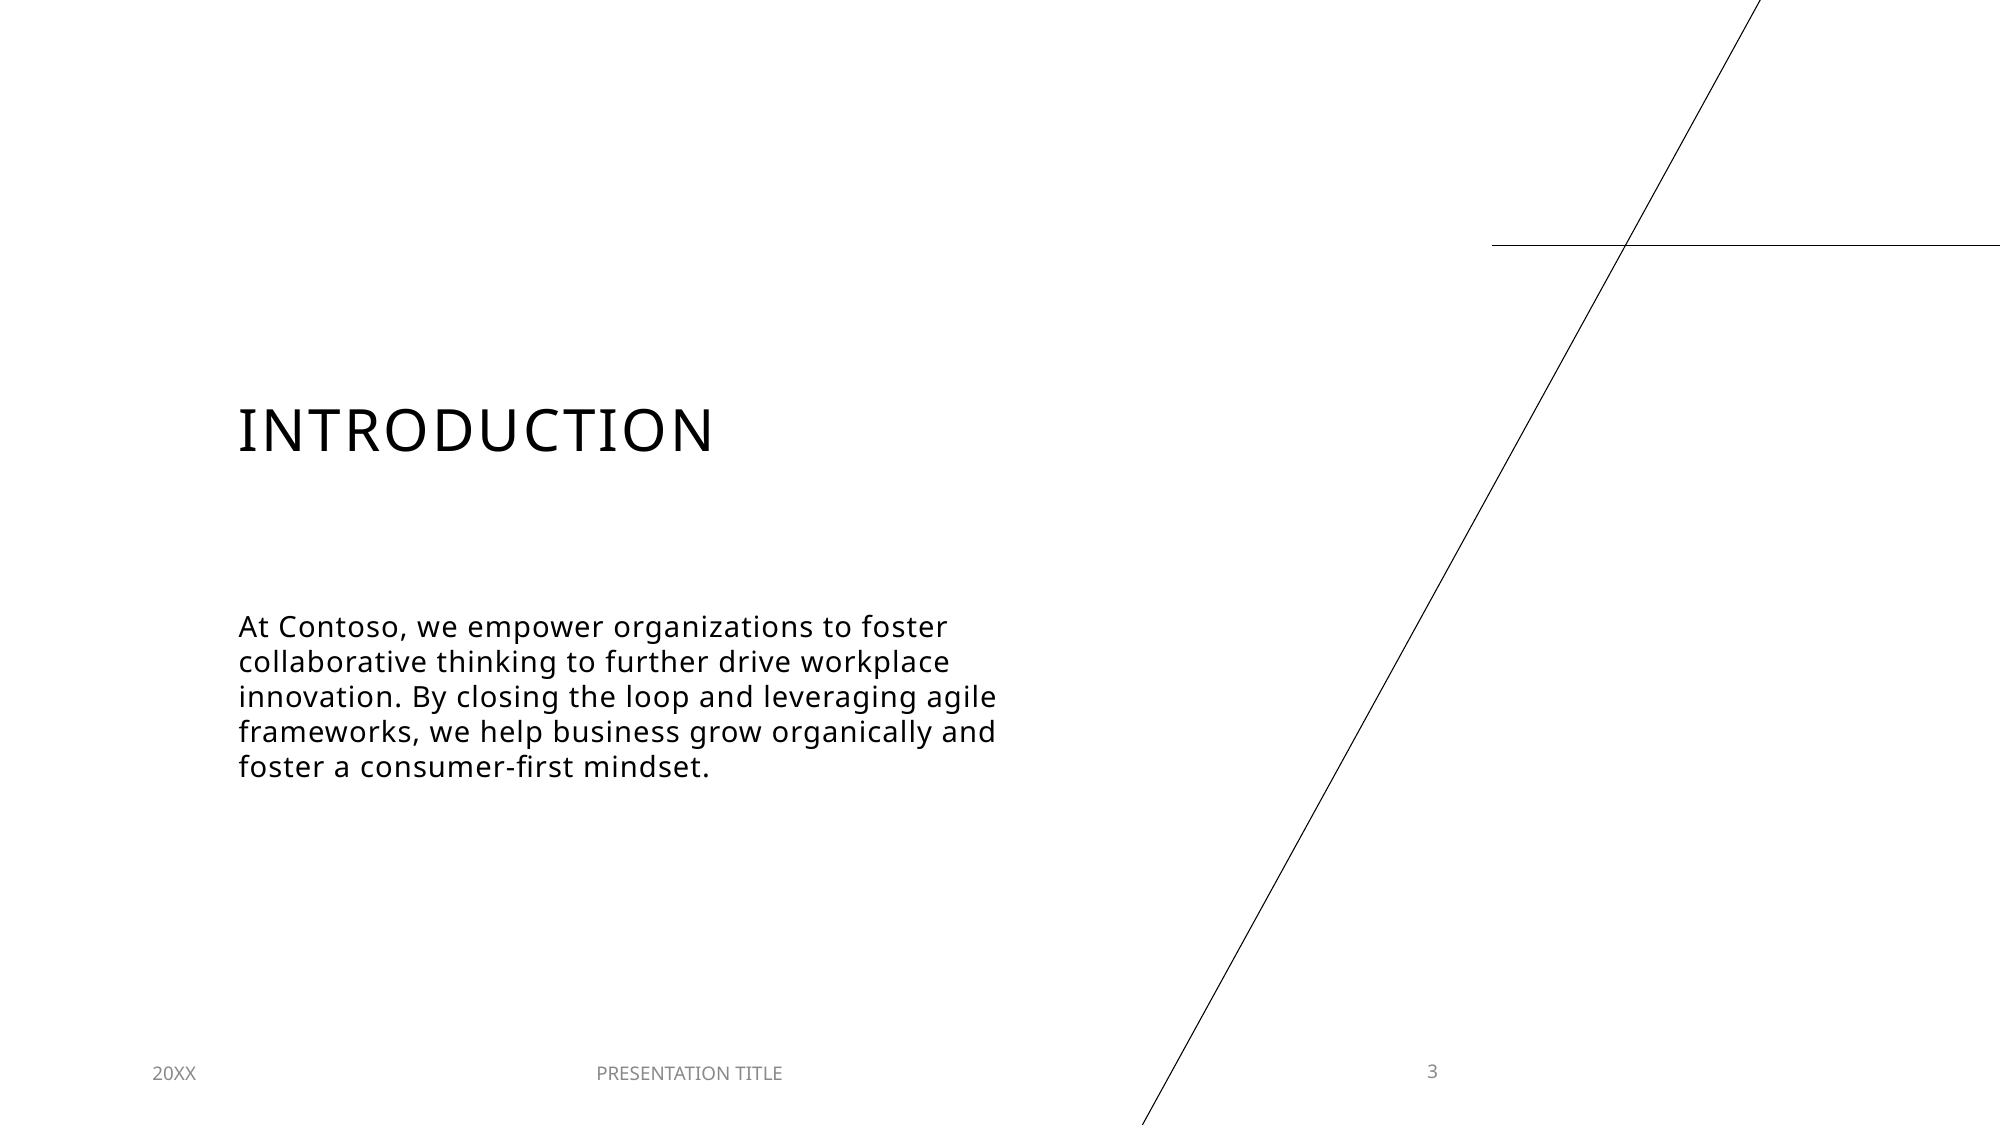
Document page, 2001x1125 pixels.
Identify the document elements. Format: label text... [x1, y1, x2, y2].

title INTRODUCTION [223, 274, 1062, 472]
text_box PRESENTATION TITLE [404, 1042, 976, 1103]
list At Contoso, we empower organizations to foster collaborative thinking to further drive workplace innovation. By closing the loop and leveraging agile frameworks, we help business grow organically and foster a consumer-first mindset.​ [223, 600, 1062, 851]
text_box 20XX [137, 1042, 338, 1103]
text_box 3 [1412, 1042, 1863, 1103]
